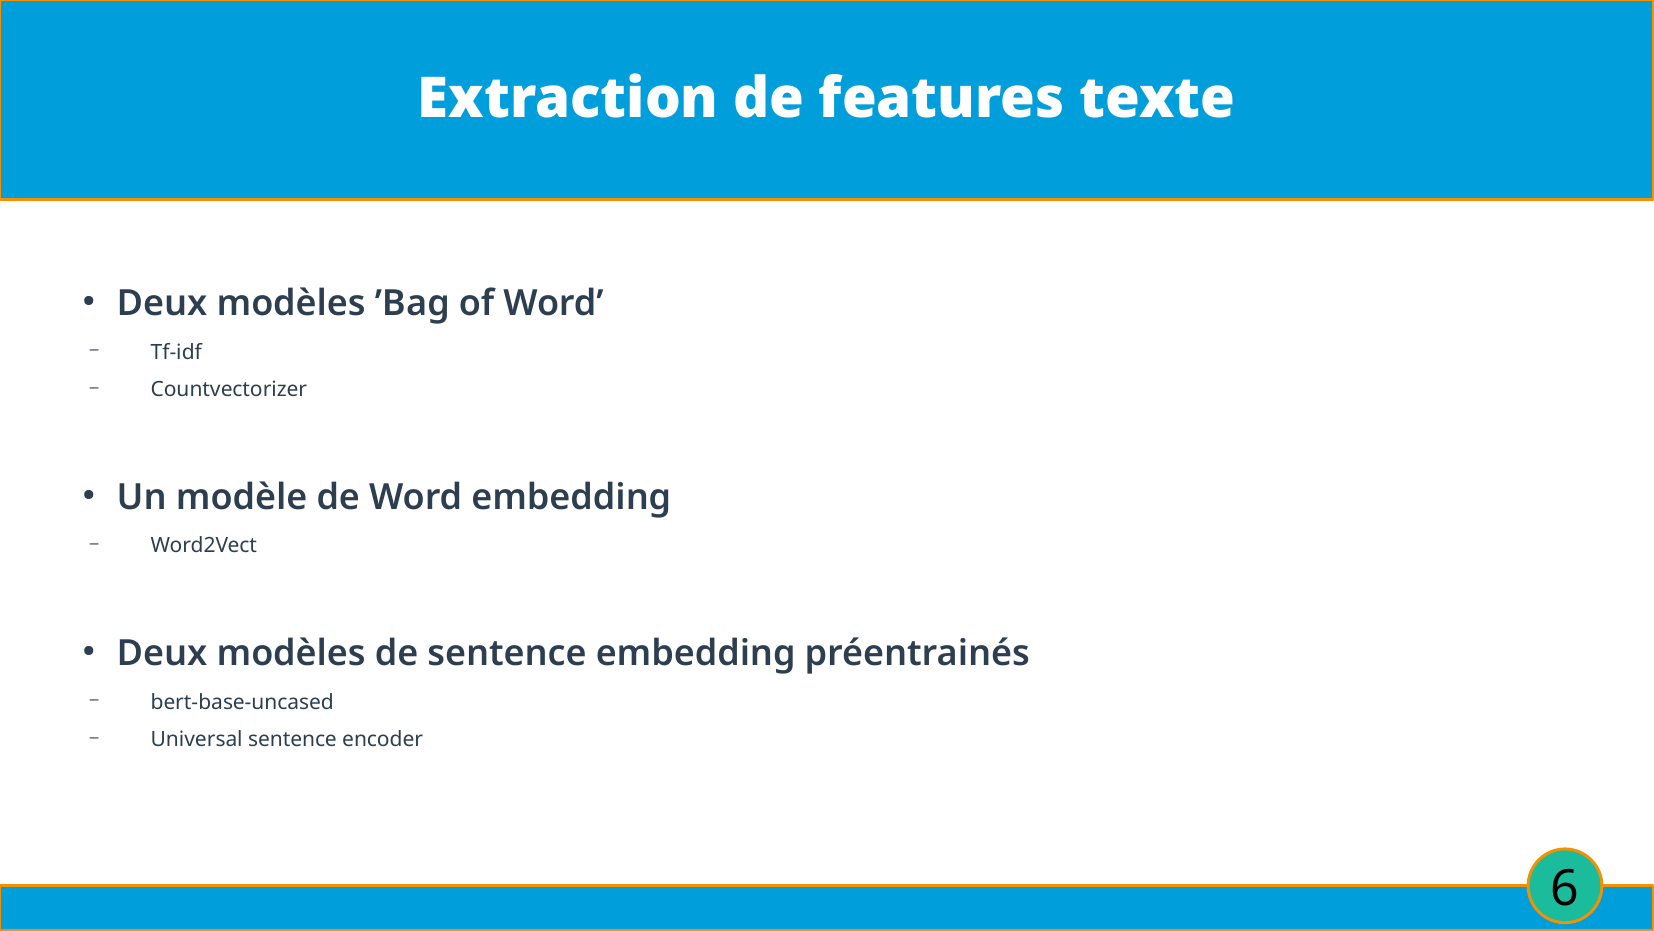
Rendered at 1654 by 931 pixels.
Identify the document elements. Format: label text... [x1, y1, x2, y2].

title Extraction de features texte [59, 37, 1595, 155]
list Deux modèles ’Bag of Word’ Tf-idf Countvectorizer Un modèle de Word embedding Word2Vect Deux modèles de sentence embedding préentrainés bert-base-uncased Universal sentence encoder [82, 217, 1571, 758]
